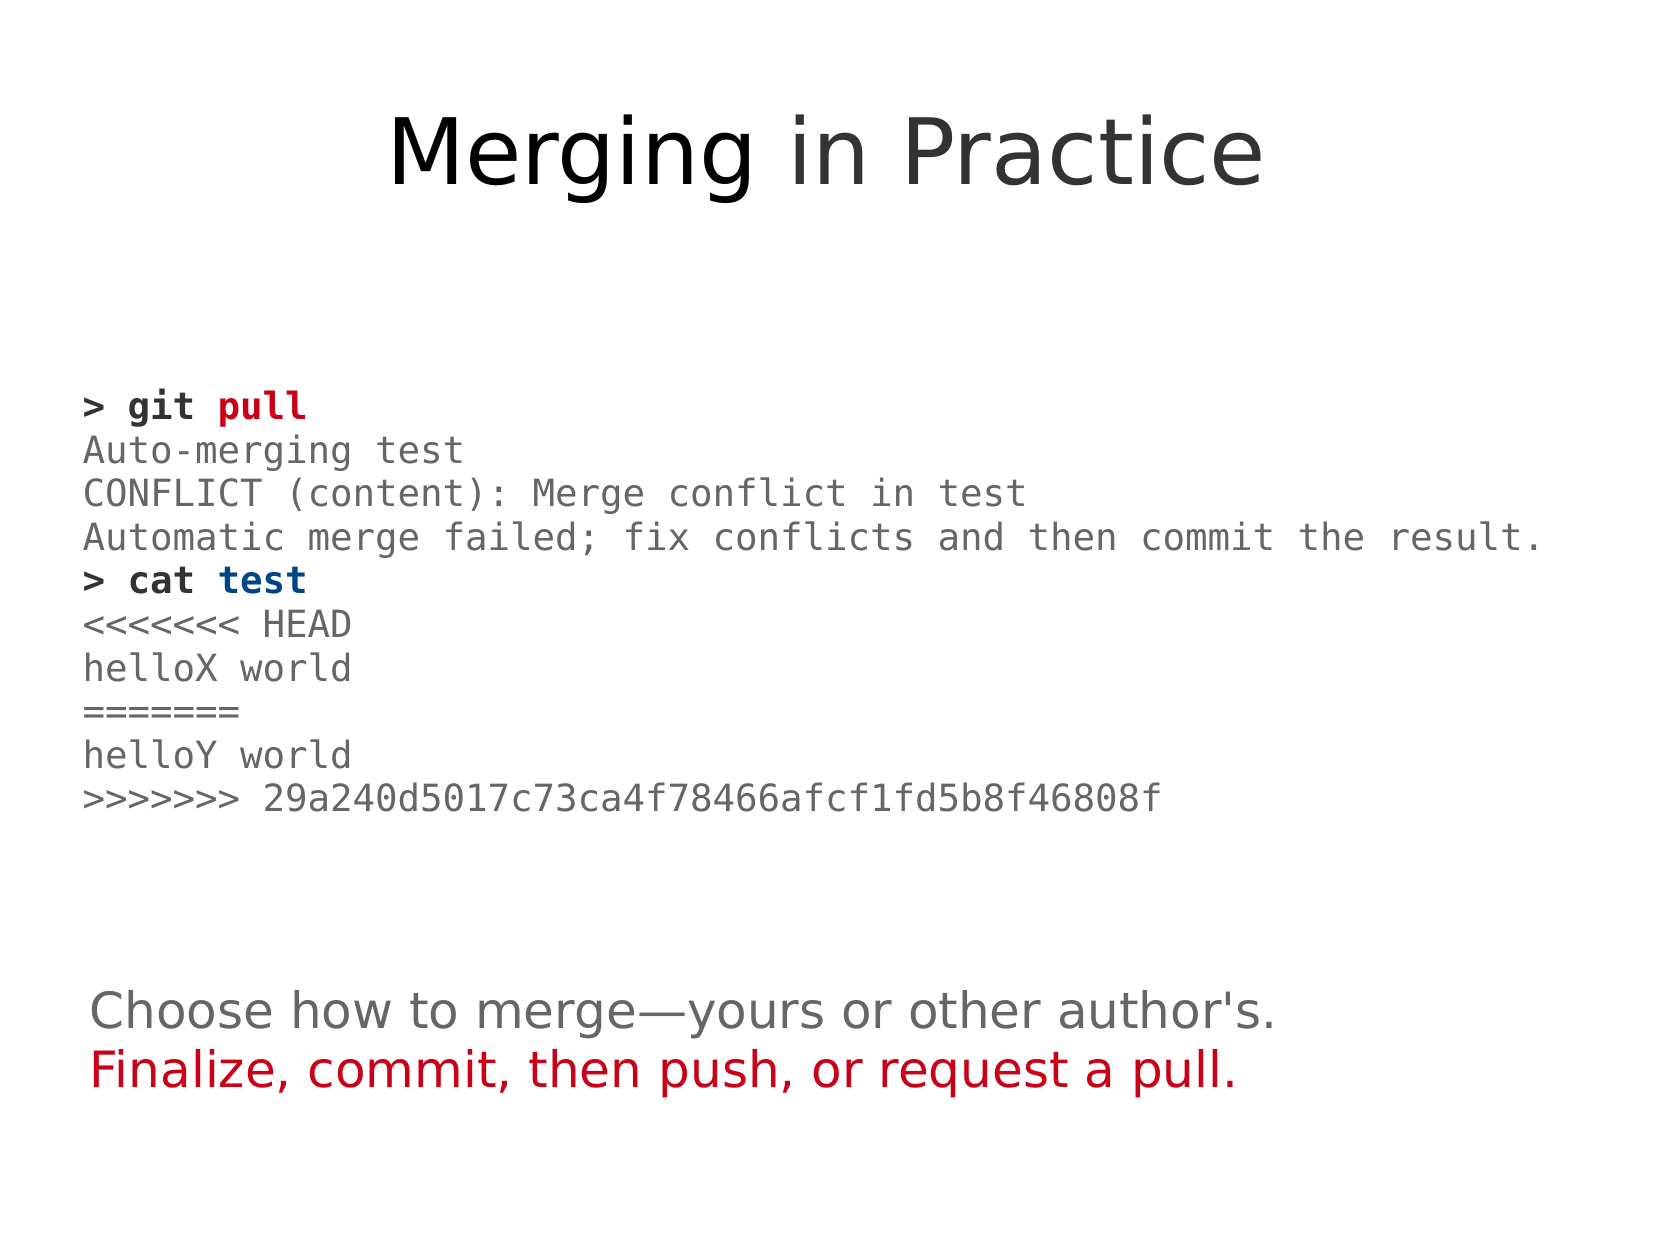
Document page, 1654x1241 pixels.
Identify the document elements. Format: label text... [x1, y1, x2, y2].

title Merging in Practice [82, 56, 1571, 244]
text_box Choose how to merge—yours or other author's. Finalize, commit, then push, or request a pull. [75, 975, 1613, 1126]
subtitle > git pull Auto-merging test CONFLICT (content): Merge conflict in test Automatic merge failed; fix conflicts and then commit the result. > cat test <<<<<<< HEAD helloX world ======= helloY world >>>>>>> 29a240d5017c73ca4f78466afcf1fd5b8f46808f [82, 244, 1571, 975]
